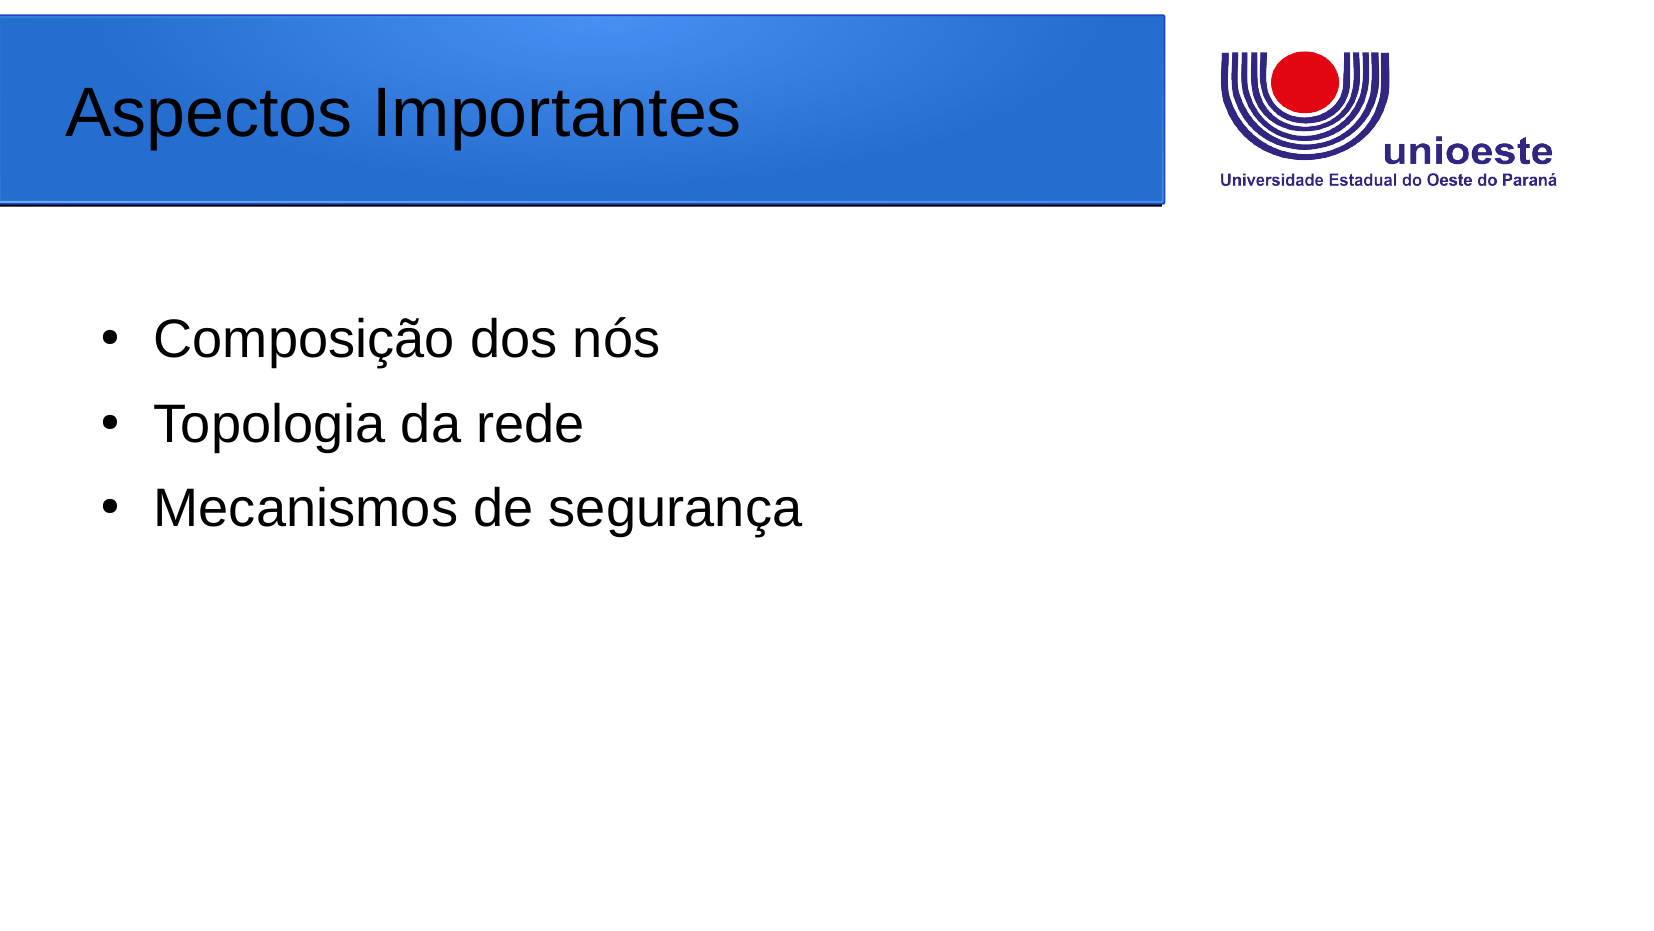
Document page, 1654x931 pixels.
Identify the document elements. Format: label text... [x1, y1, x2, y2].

list Composição dos nós Topologia da rede Mecanismos de segurança [82, 224, 1571, 764]
picture [1169, 19, 1601, 201]
title Aspectos Importantes [64, 42, 1117, 183]
